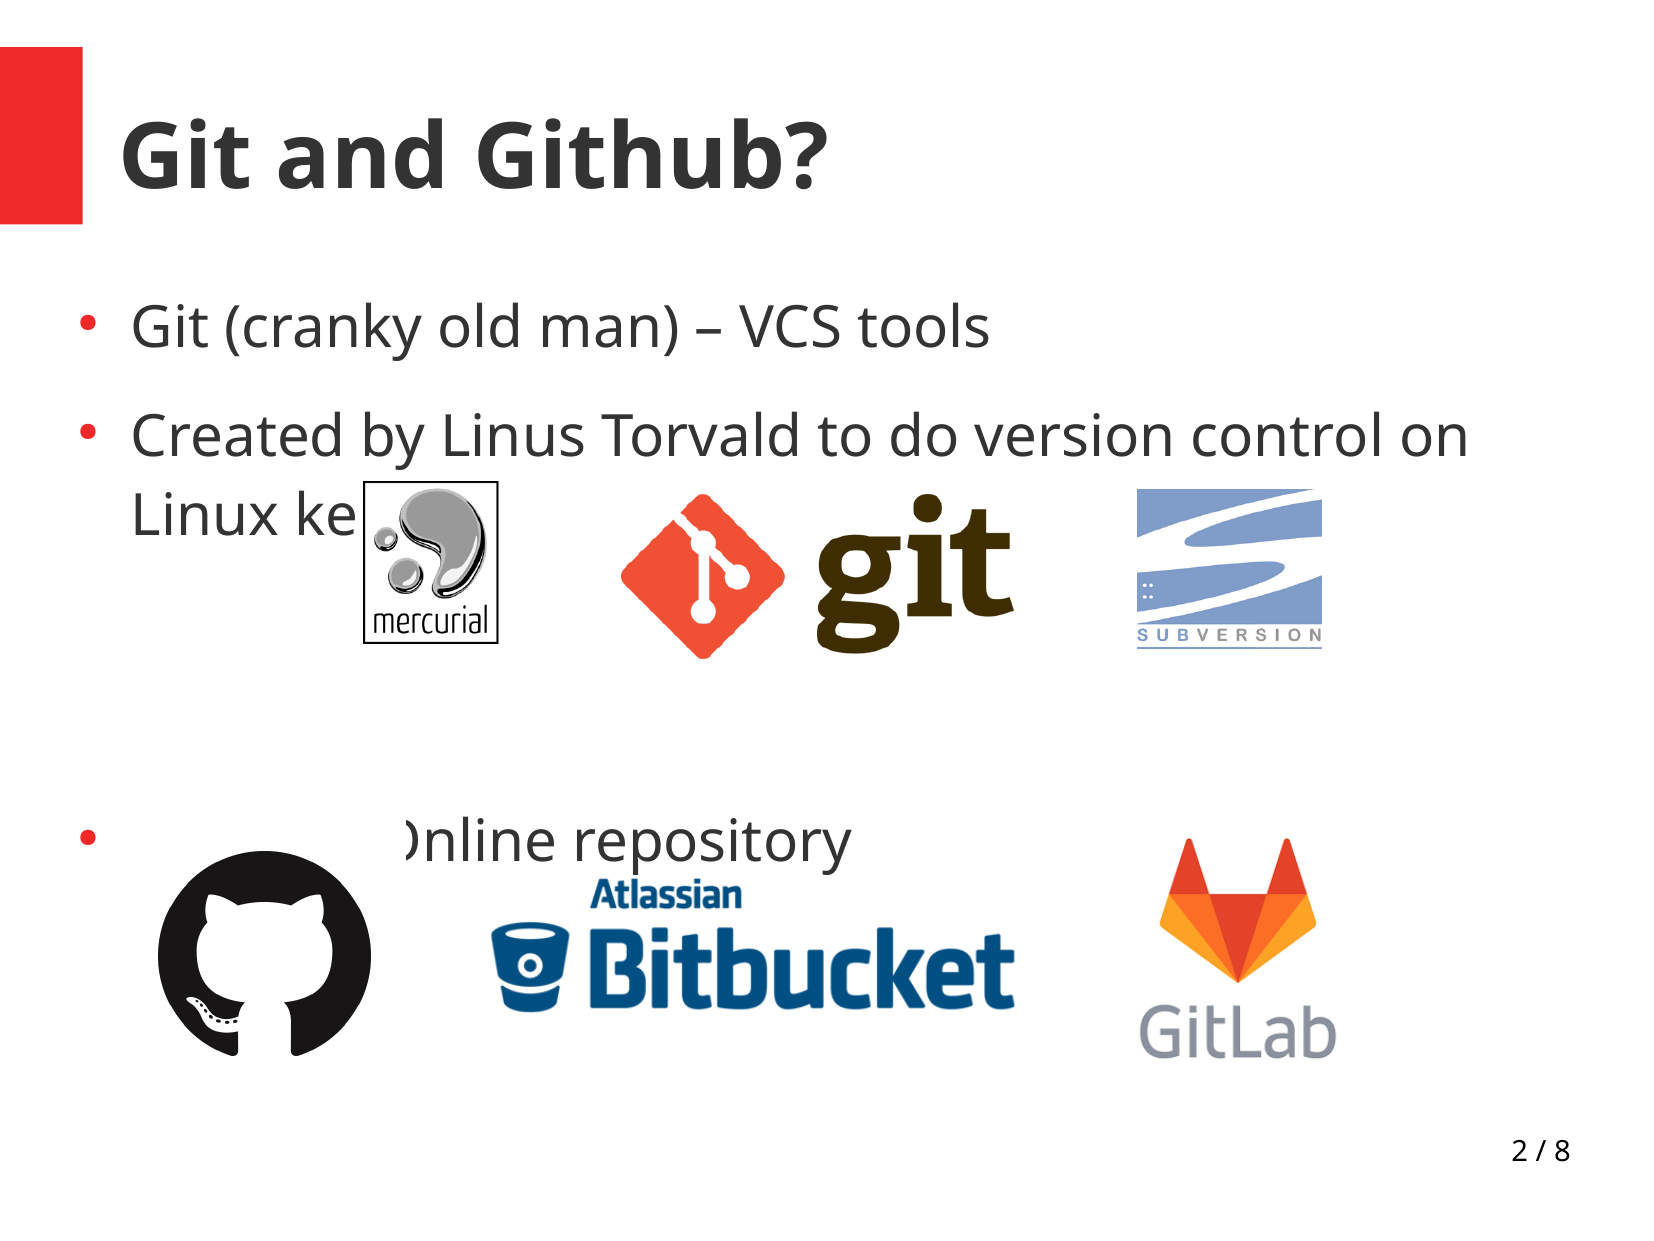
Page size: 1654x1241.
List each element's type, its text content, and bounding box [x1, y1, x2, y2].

picture [615, 490, 1021, 661]
picture [1125, 824, 1351, 1073]
picture [123, 813, 406, 1096]
picture [1125, 477, 1333, 661]
list Git (cranky old man) – VCS tools Created by Linus Torvald to do version control on Linux kernel Github – Online repository [60, 285, 1591, 1111]
picture [435, 839, 1071, 1052]
title Git and Github? [118, 49, 1571, 257]
picture [360, 479, 499, 646]
